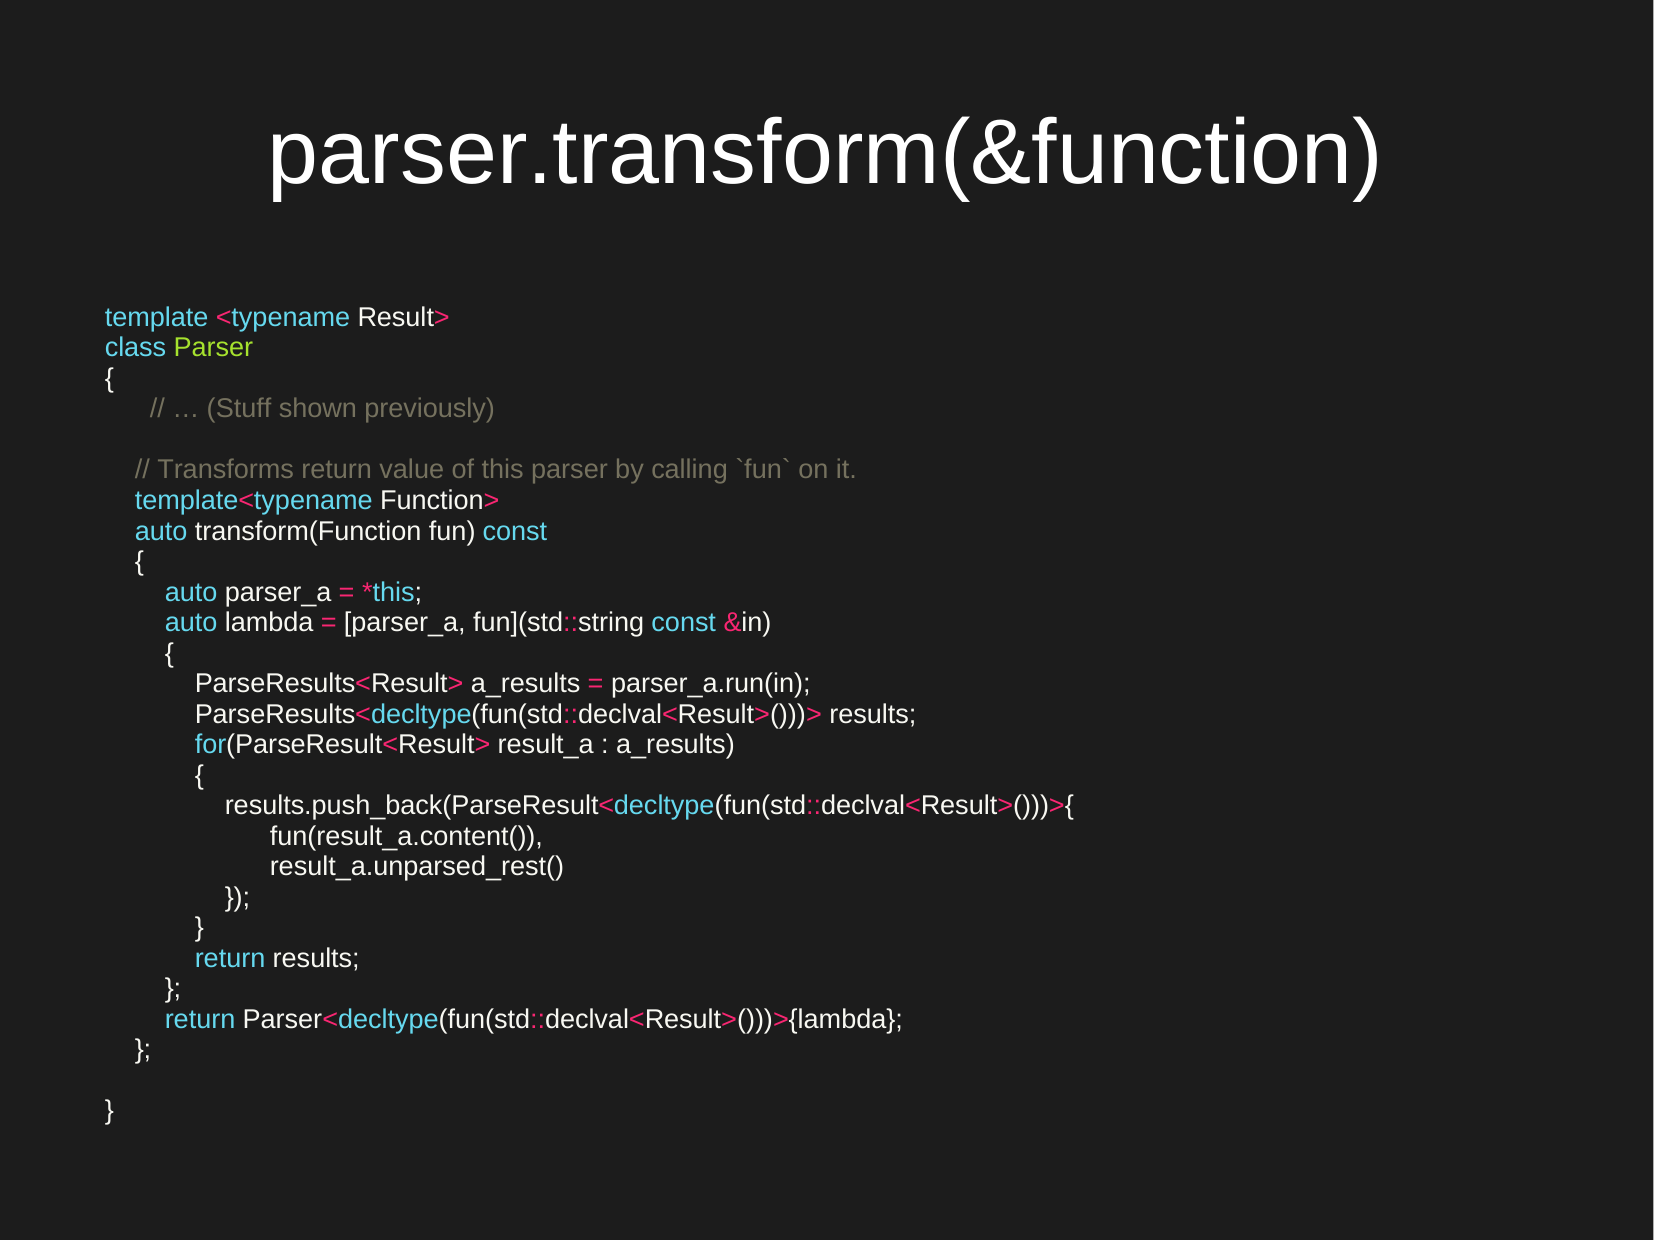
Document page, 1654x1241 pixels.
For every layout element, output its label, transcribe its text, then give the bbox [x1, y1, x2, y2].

text_box template <typename Result> class Parser { // … (Stuff shown previously) // Transforms return value of this parser by calling `fun` on it. template<typename Function> auto transform(Function fun) const { auto parser_a = *this; auto lambda = [parser_a, fun](std::string const &in) { ParseResults<Result> a_results = parser_a.run(in); ParseResults<decltype(fun(std::declval<Result>()))> results; for(ParseResult<Result> result_a : a_results) { results.push_back(ParseResult<decltype(fun(std::declval<Result>()))>{ fun(result_a.content()), result_a.unparsed_rest() }); } return results; }; return Parser<decltype(fun(std::declval<Result>()))>{lambda}; }; } [60, 294, 1591, 1201]
title parser.transform(&function) [82, 49, 1571, 256]
